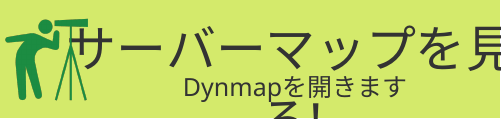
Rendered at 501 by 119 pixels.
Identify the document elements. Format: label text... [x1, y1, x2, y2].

text_box サーバーマップを見る! [106, 1, 501, 59]
picture [0, 0, 106, 119]
text_box Dynmapを開きます [106, 59, 501, 119]
